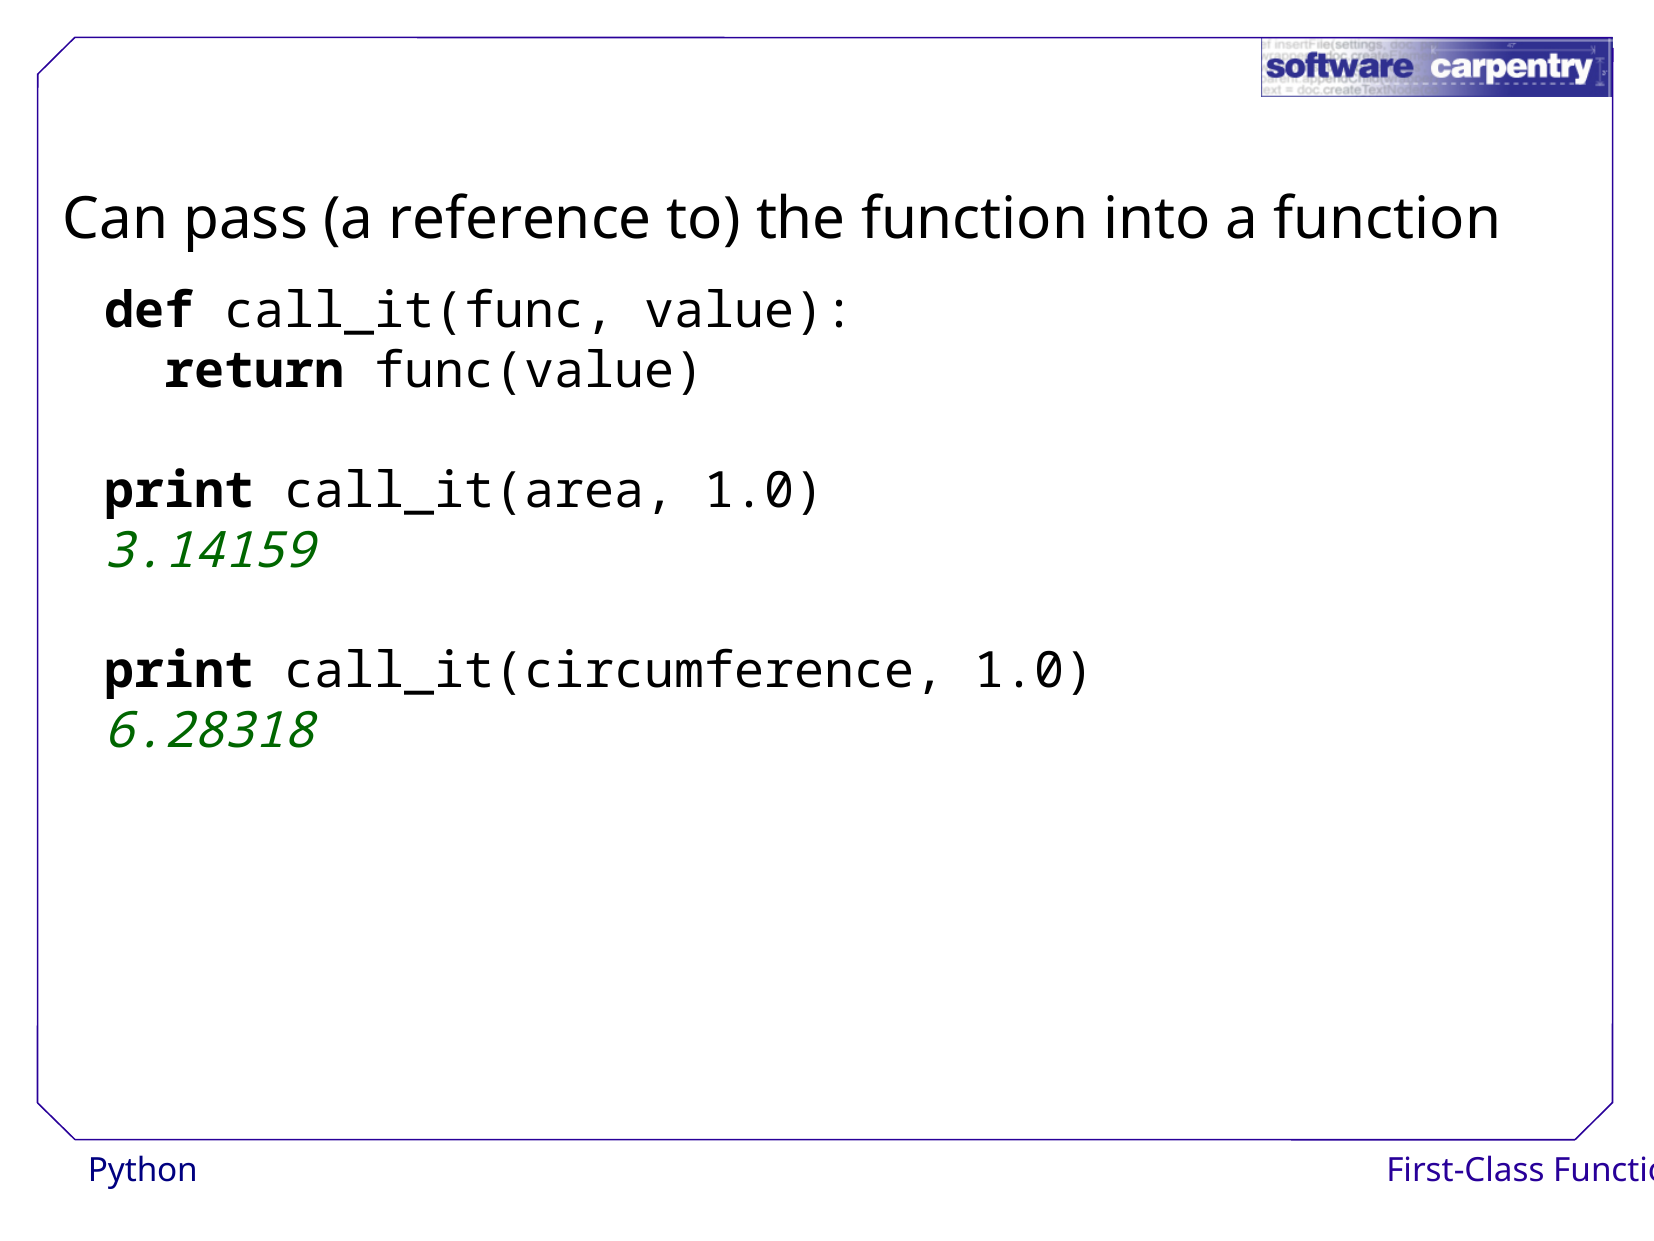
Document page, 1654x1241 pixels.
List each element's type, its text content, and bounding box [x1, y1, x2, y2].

text_box Can pass (a reference to) the function into a function [48, 138, 1654, 259]
picture [1261, 39, 1613, 97]
text_box def call_it(func, value): return func(value) print call_it(area, 1.0) 3.14159 print call_it(circumference, 1.0) 6.28318 [89, 270, 1007, 1065]
